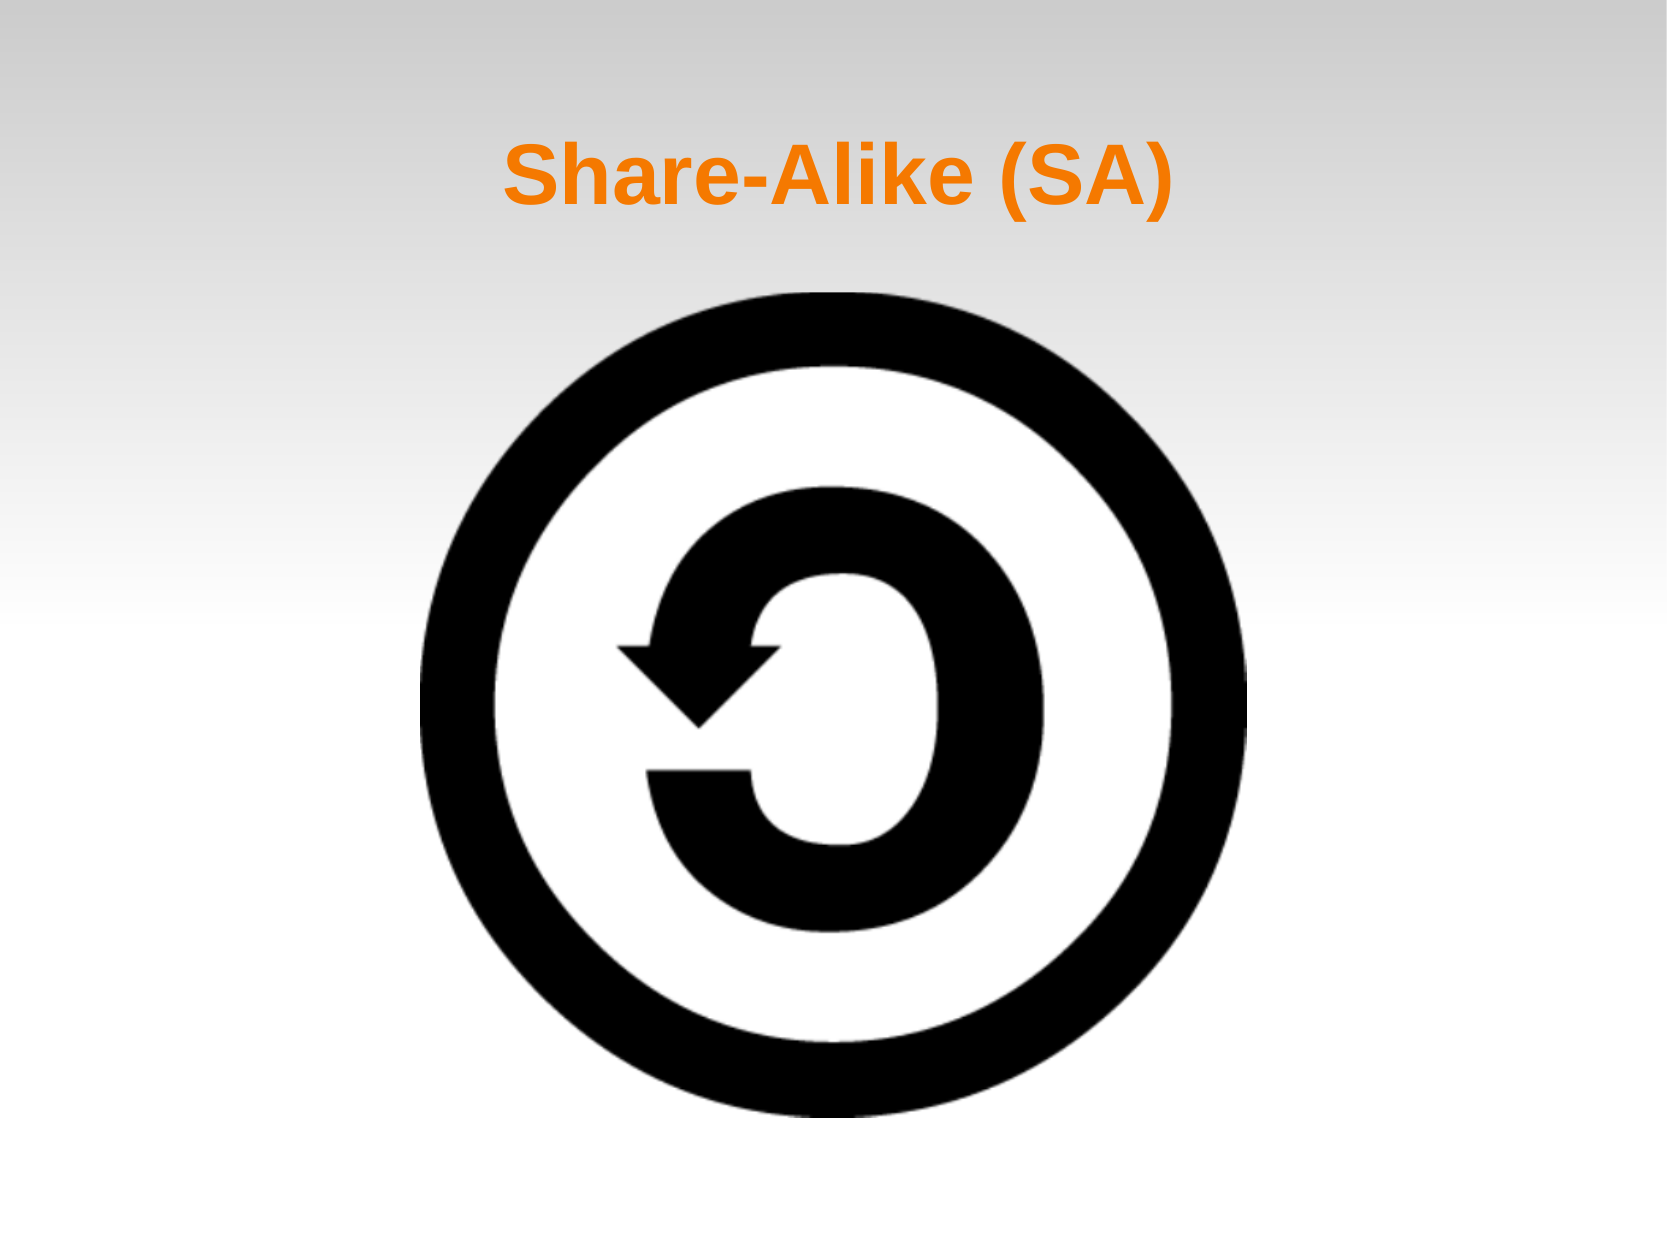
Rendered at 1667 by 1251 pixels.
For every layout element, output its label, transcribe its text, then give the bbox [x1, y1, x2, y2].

title Share-Alike (SA) [83, 51, 1596, 272]
picture [0, 0, 1667, 1250]
